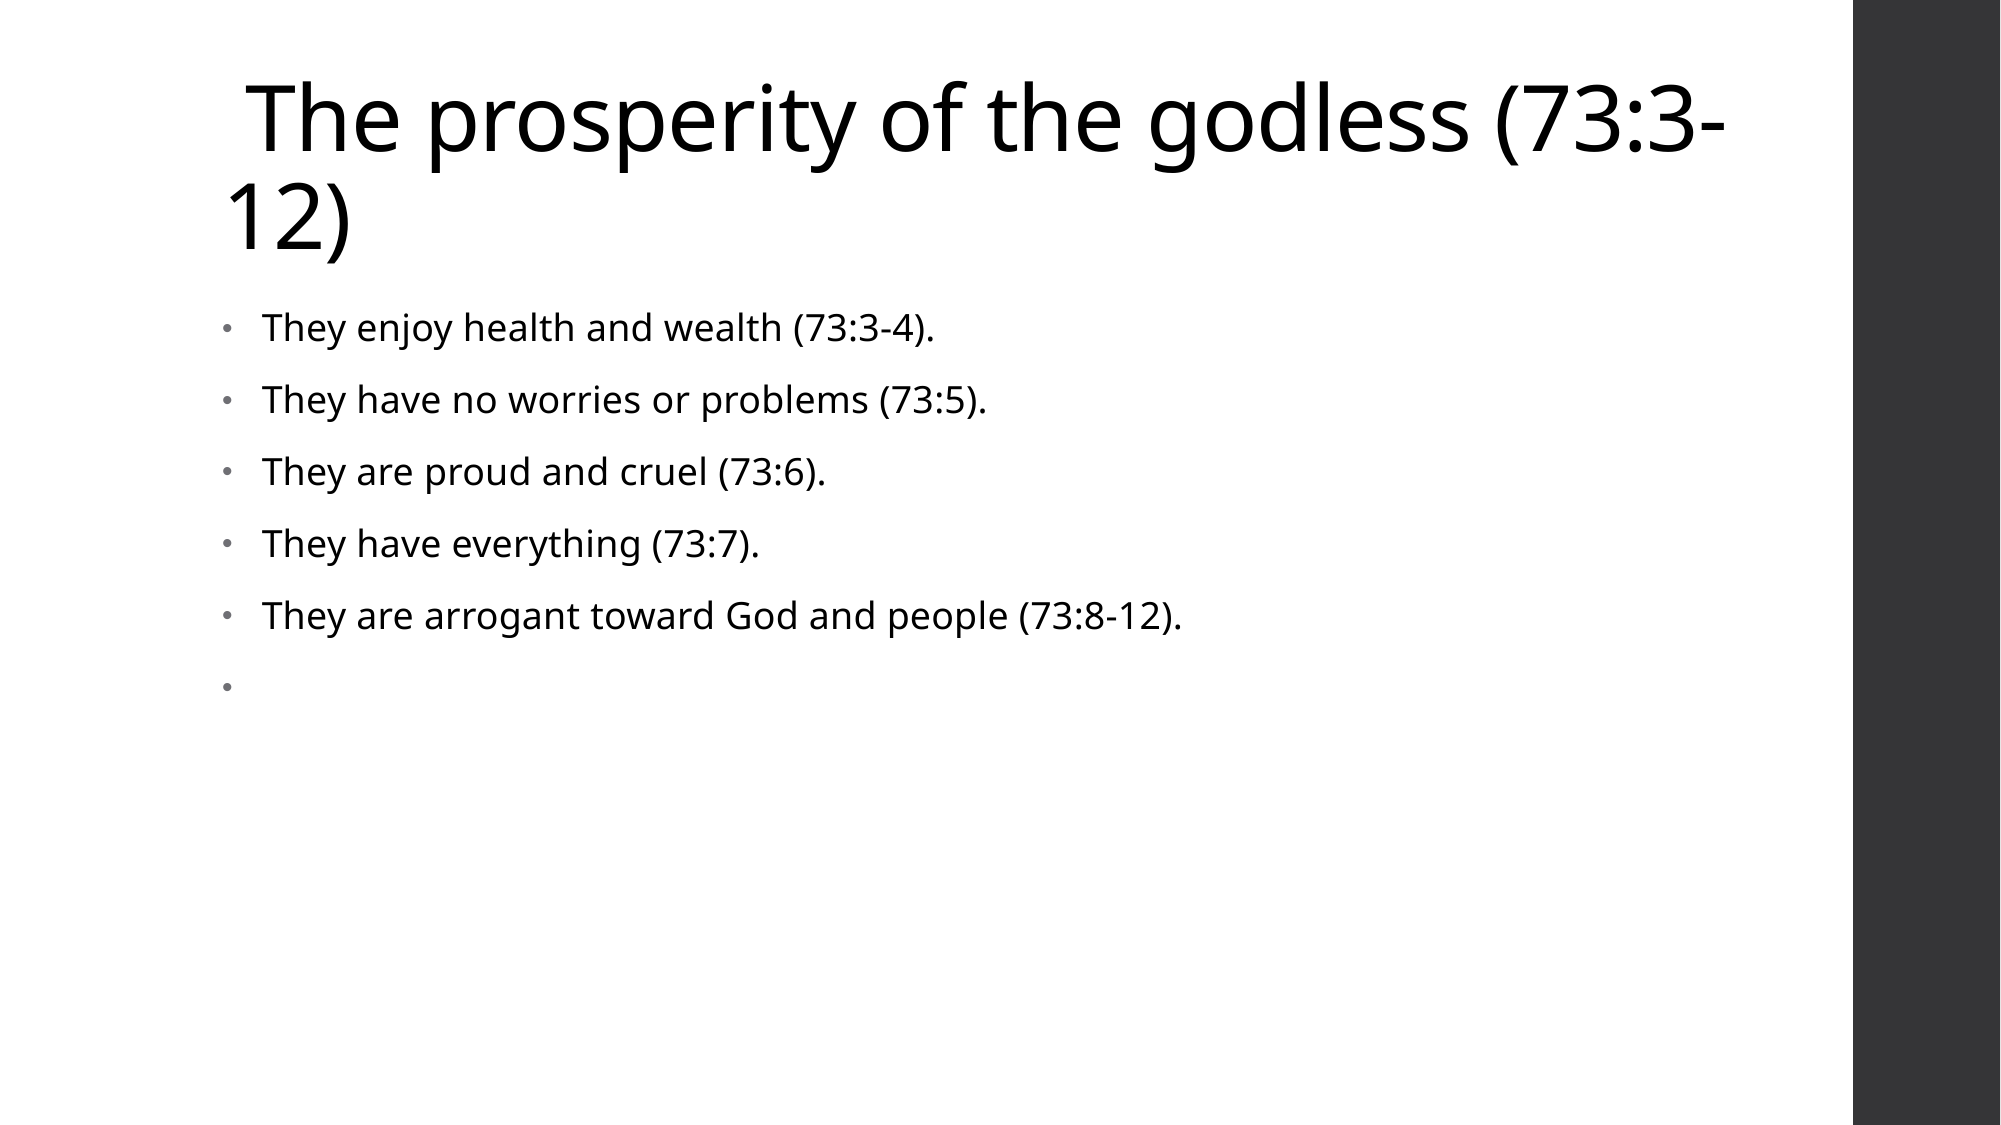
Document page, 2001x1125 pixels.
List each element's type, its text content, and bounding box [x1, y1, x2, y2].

list They enjoy health and wealth (73:3-4). They have no worries or problems (73:5). They are proud and cruel (73:6). They have everything (73:7). They are arrogant toward God and people (73:8-12). [206, 299, 1617, 1014]
title The prosperity of the godless (73:3-12) [206, 60, 1797, 278]
